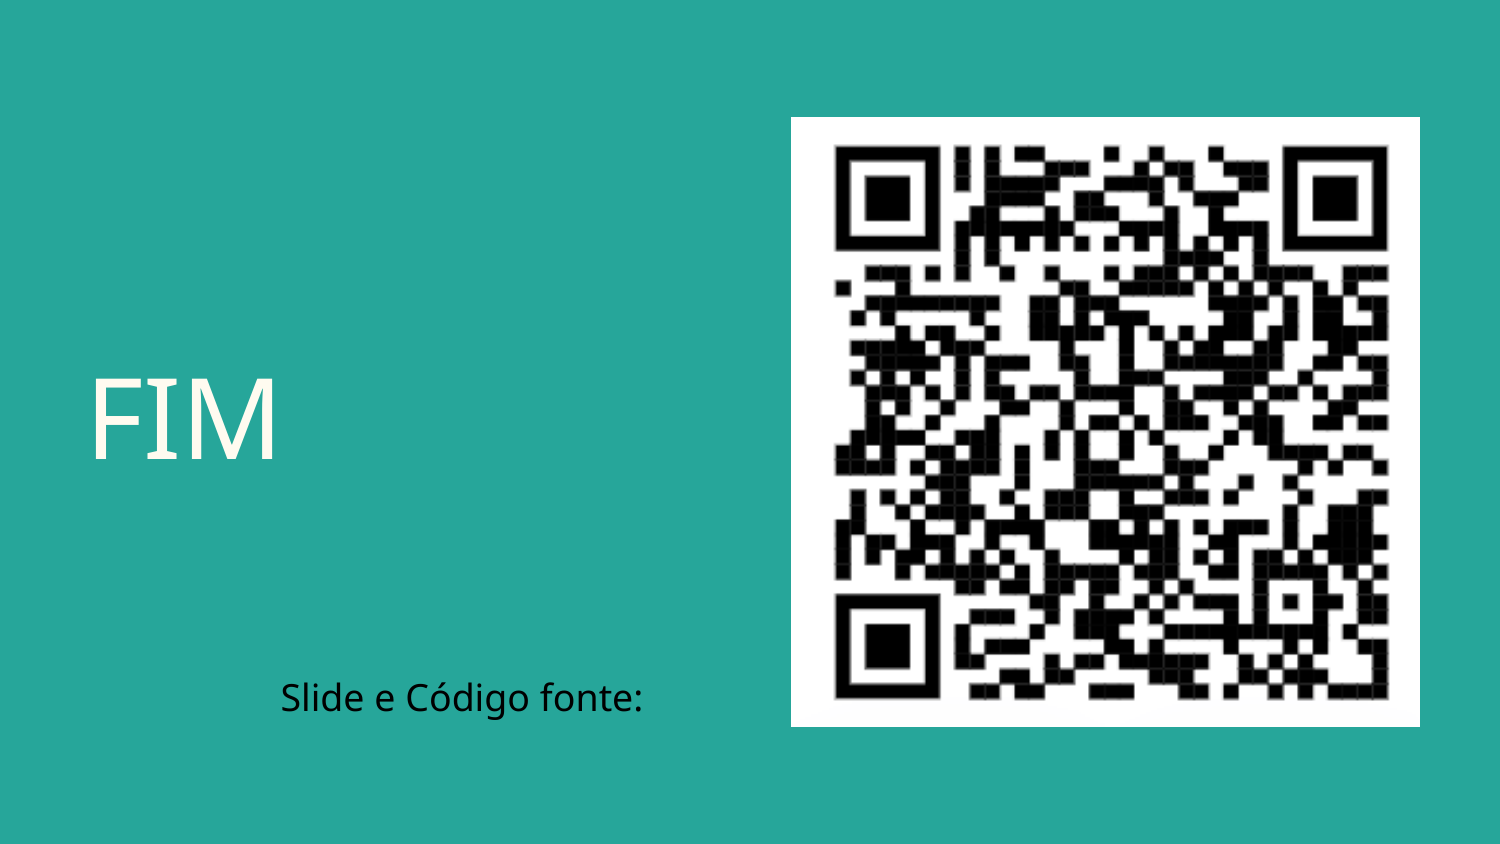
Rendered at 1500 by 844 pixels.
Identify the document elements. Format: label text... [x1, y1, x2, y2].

title FIM [70, 79, 990, 751]
text_box Slide e Código fonte: [265, 659, 866, 735]
picture [791, 117, 1420, 727]
